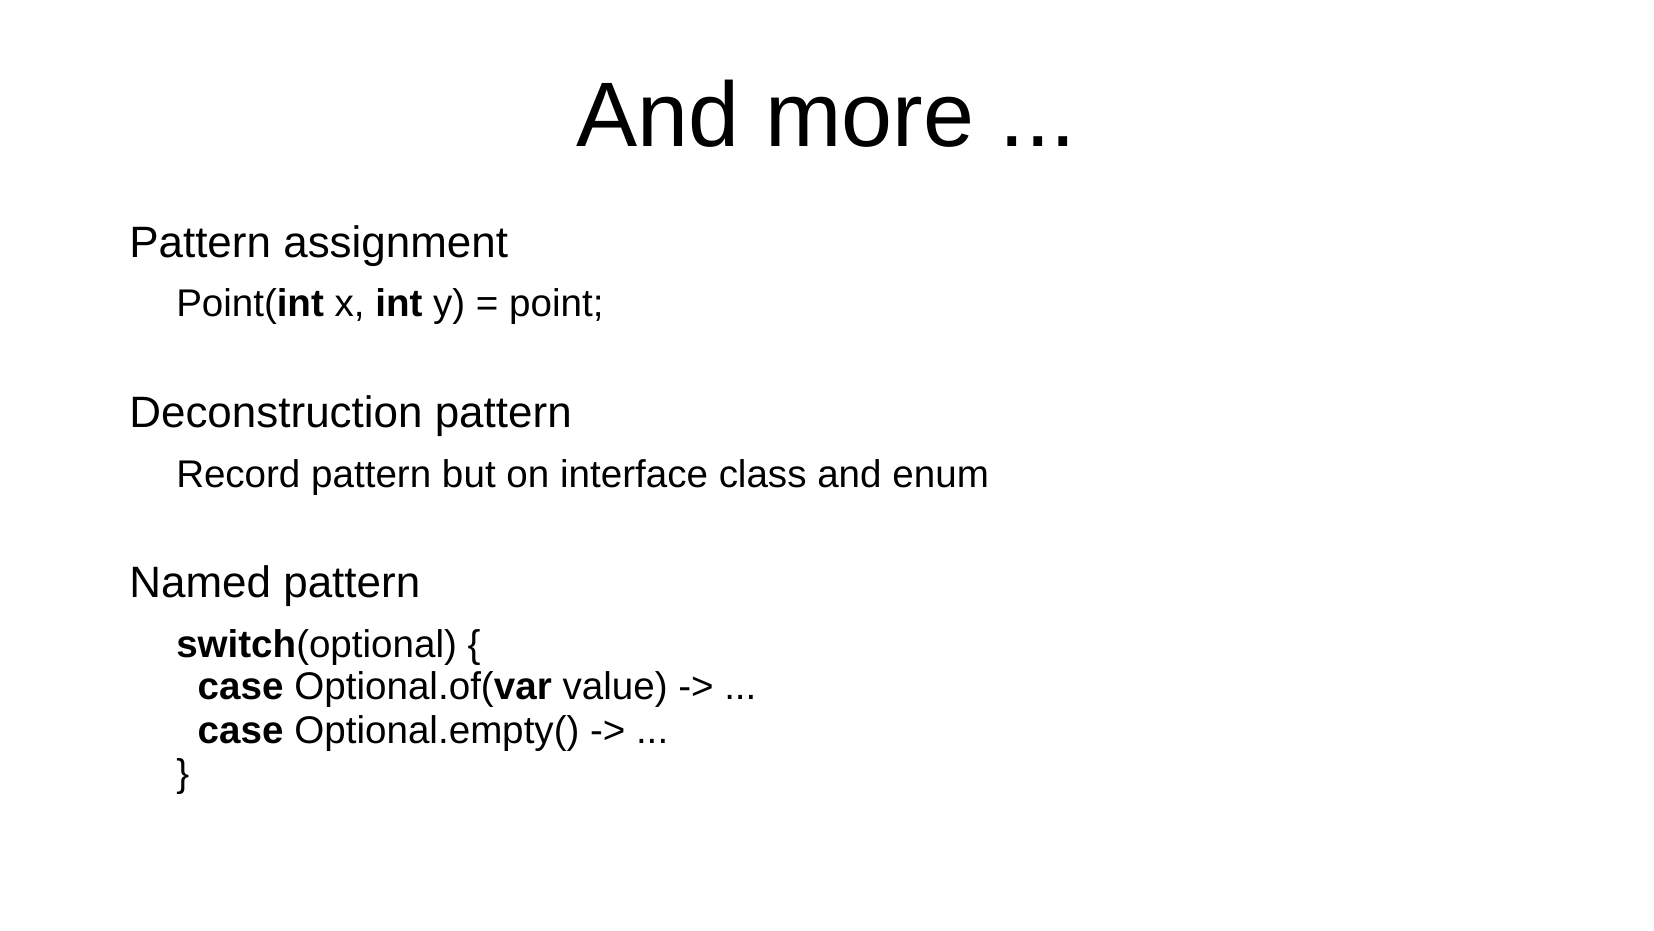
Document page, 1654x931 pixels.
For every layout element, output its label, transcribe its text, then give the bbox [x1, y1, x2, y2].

title And more ... [82, 37, 1571, 193]
list Pattern assignment Point(int x, int y) = point; Deconstruction pattern Record pattern but on interface class and enum Named pattern switch(optional) { case Optional.of(var value) -> ... case Optional.empty() -> ... } [82, 217, 1571, 796]
